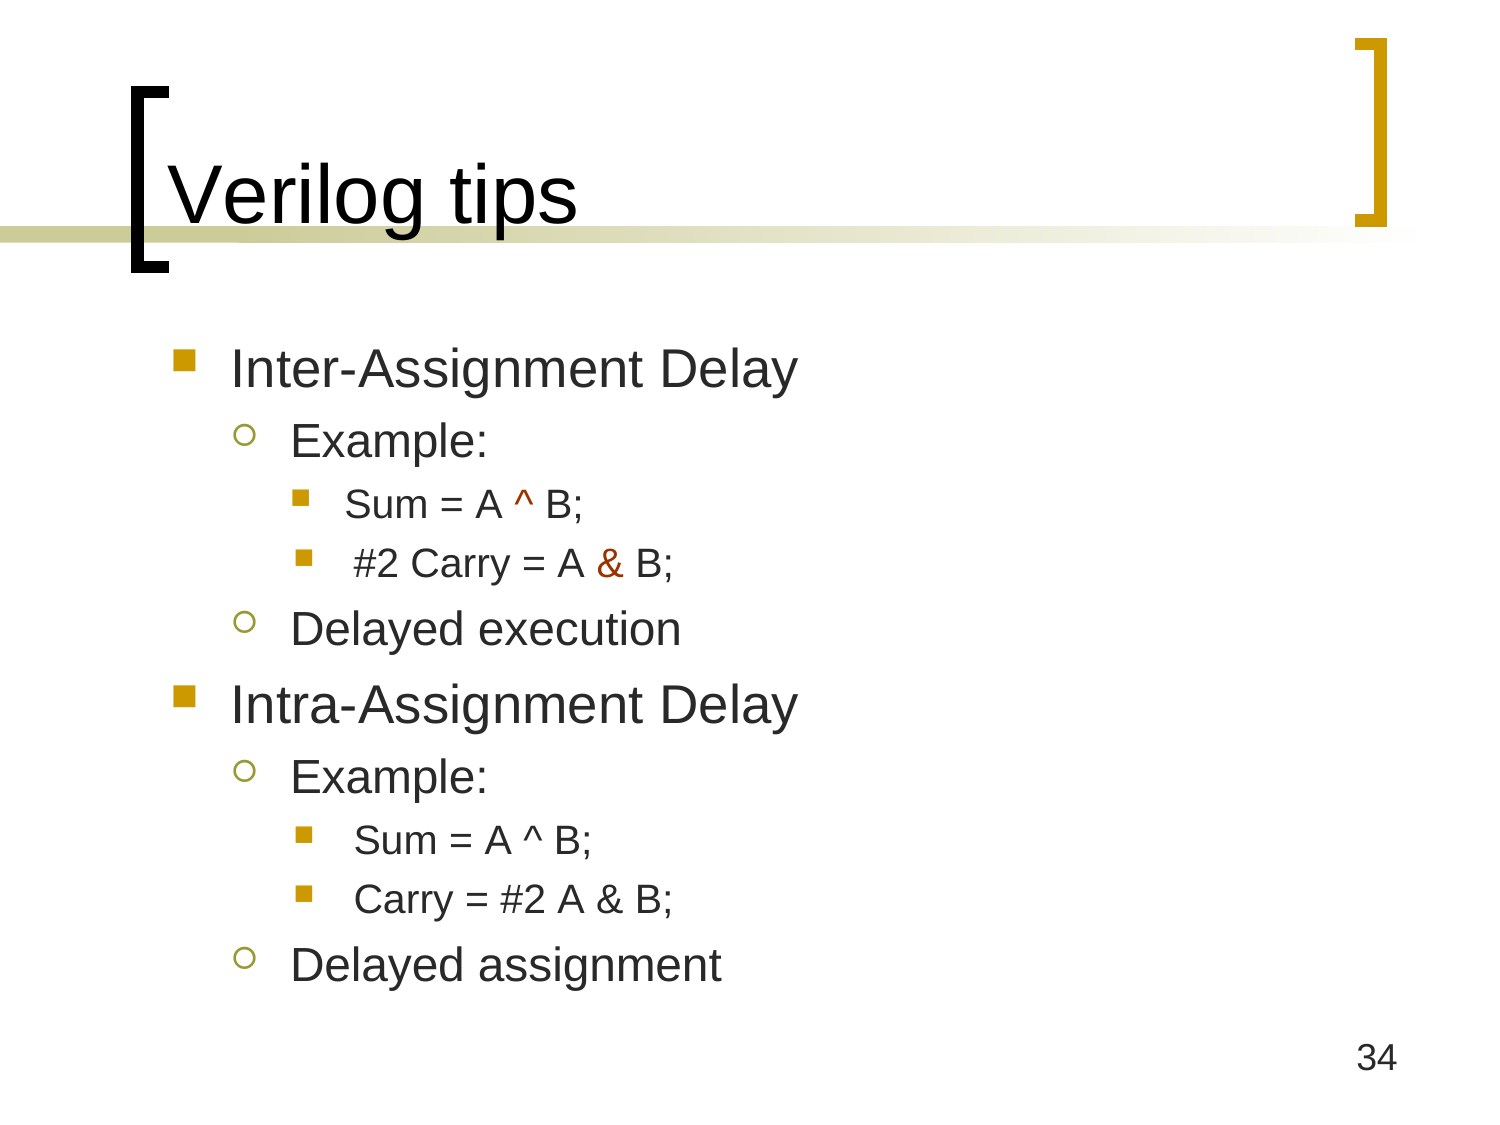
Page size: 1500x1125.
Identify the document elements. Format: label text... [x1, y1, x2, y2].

list Inter-Assignment Delay Example: Sum = A ^ B; #2 Carry = A & B; Delayed execution Intra-Assignment Delay Example: Sum = A ^ B; Carry = #2 A & B; Delayed assignment [155, 324, 1413, 1000]
title Verilog tips [152, 15, 1328, 248]
